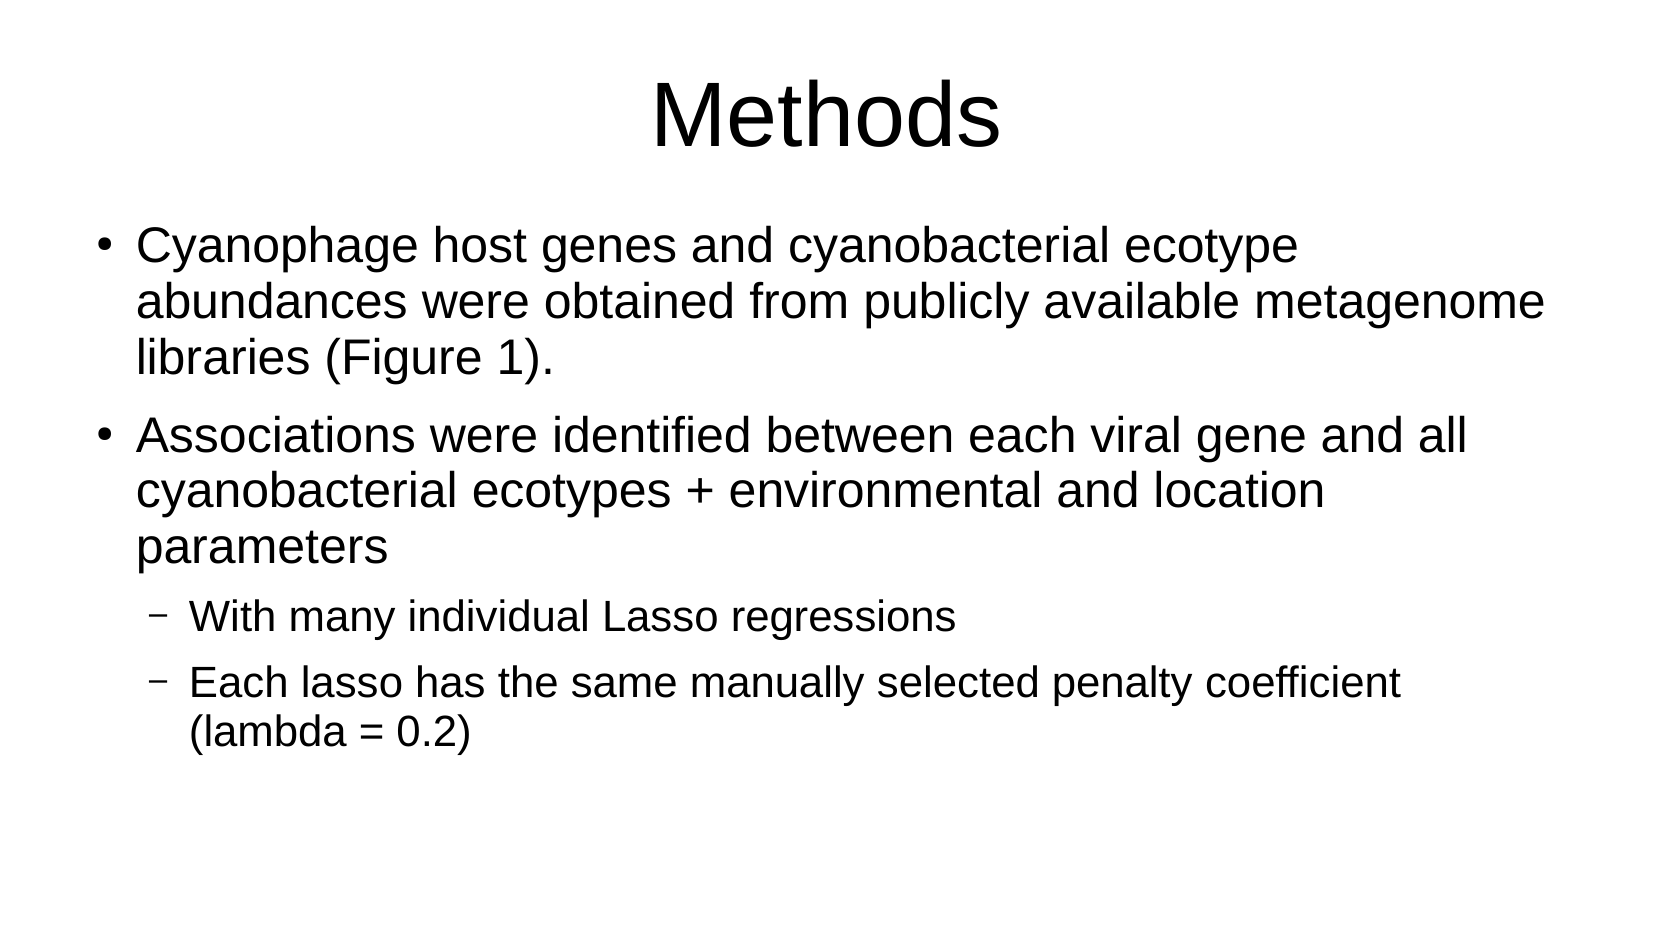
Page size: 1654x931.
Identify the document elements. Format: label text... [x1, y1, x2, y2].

title Methods [82, 37, 1571, 193]
list Cyanophage host genes and cyanobacterial ecotype abundances were obtained from publicly available metagenome libraries (Figure 1). Associations were identified between each viral gene and all cyanobacterial ecotypes + environmental and location parameters With many individual Lasso regressions Each lasso has the same manually selected penalty coefficient (lambda = 0.2) [82, 217, 1571, 758]
